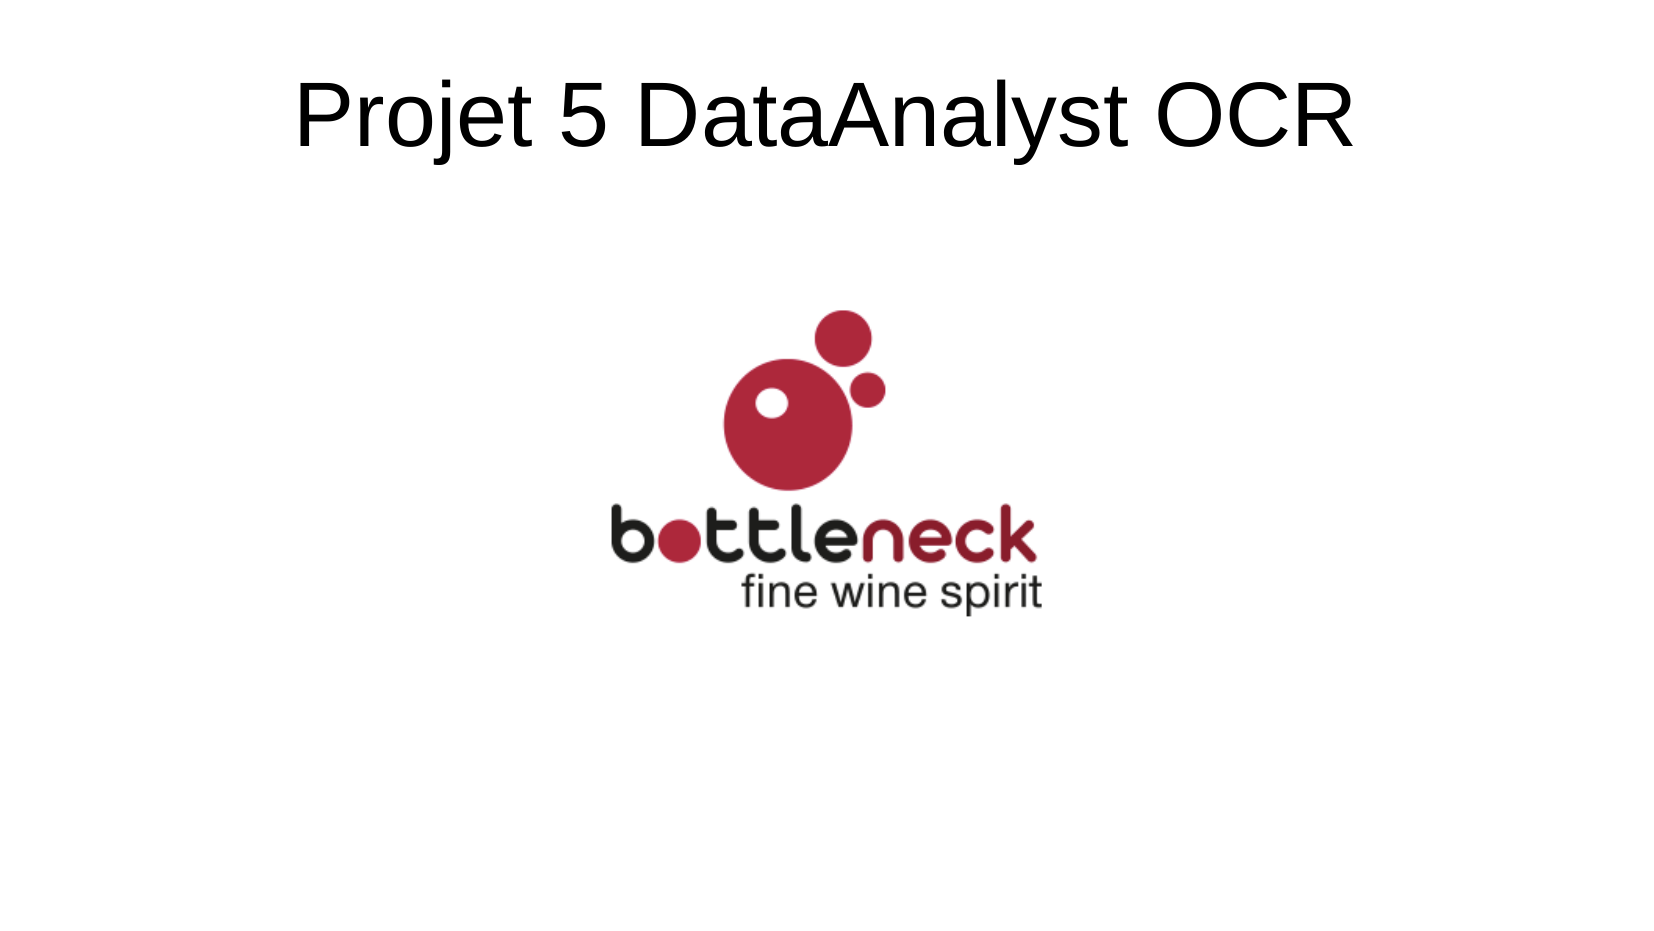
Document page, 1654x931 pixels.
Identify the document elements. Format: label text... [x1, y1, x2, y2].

title Projet 5 DataAnalyst OCR [82, 37, 1571, 193]
picture [504, 295, 1153, 637]
